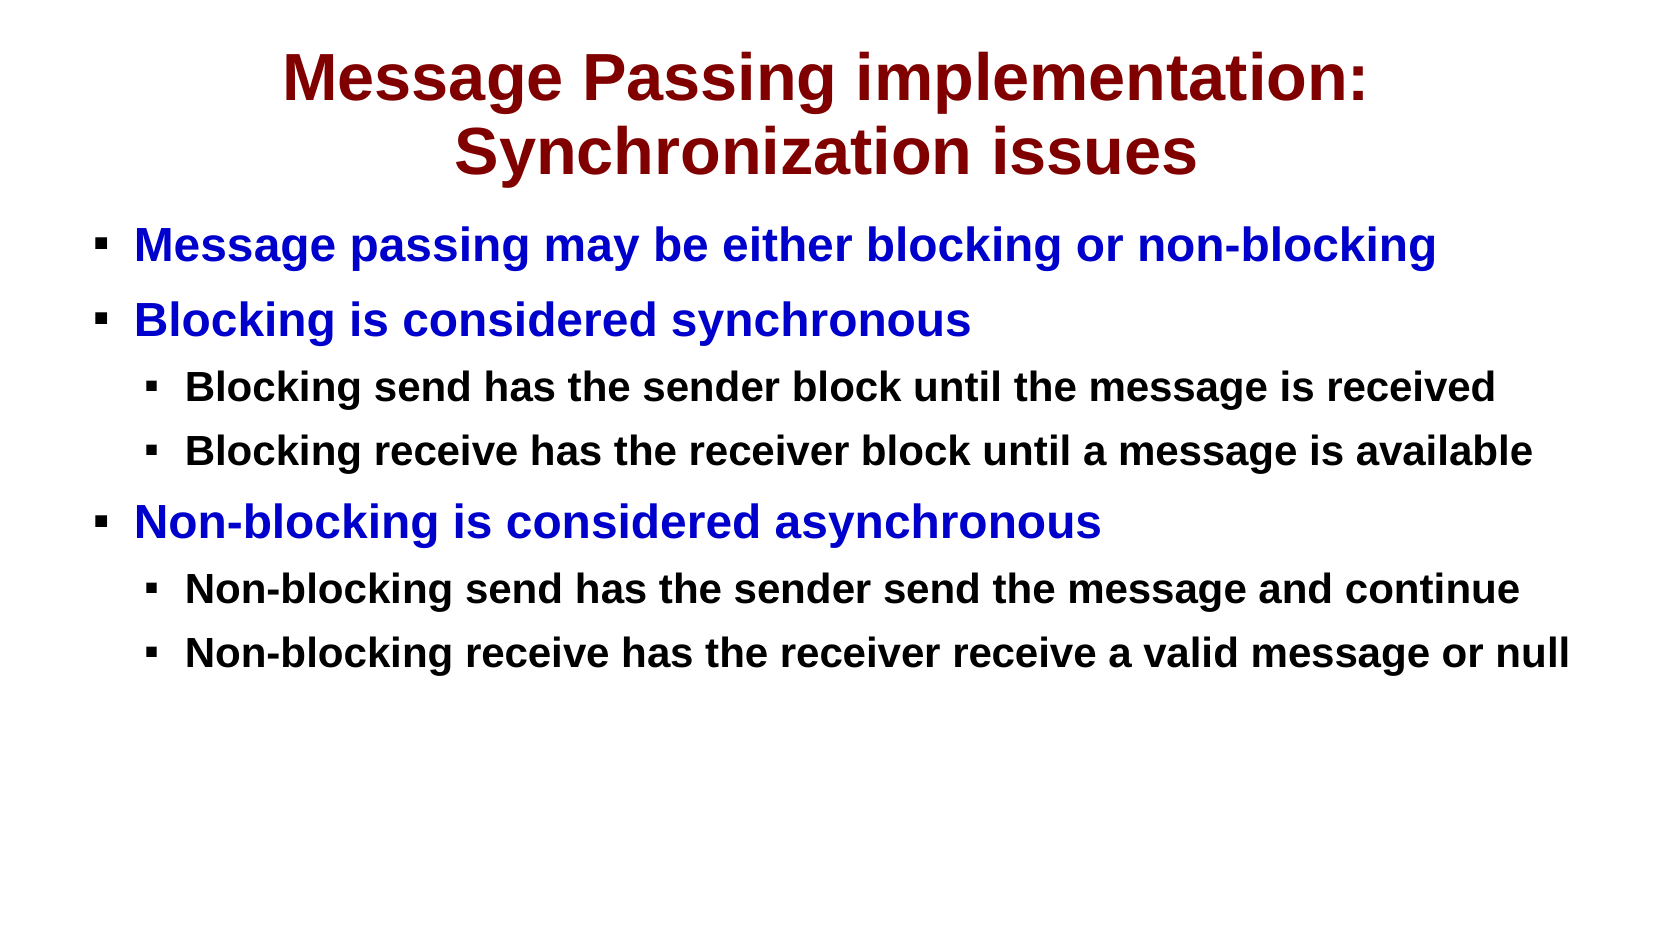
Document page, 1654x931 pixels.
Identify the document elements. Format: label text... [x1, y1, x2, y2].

list Message passing may be either blocking or non-blocking Blocking is considered synchronous Blocking send has the sender block until the message is received Blocking receive has the receiver block until a message is available Non-blocking is considered asynchronous Non-blocking send has the sender send the message and continue Non-blocking receive has the receiver receive a valid message or null [82, 217, 1571, 757]
title Message Passing implementation: Synchronization issues [82, 36, 1571, 193]
